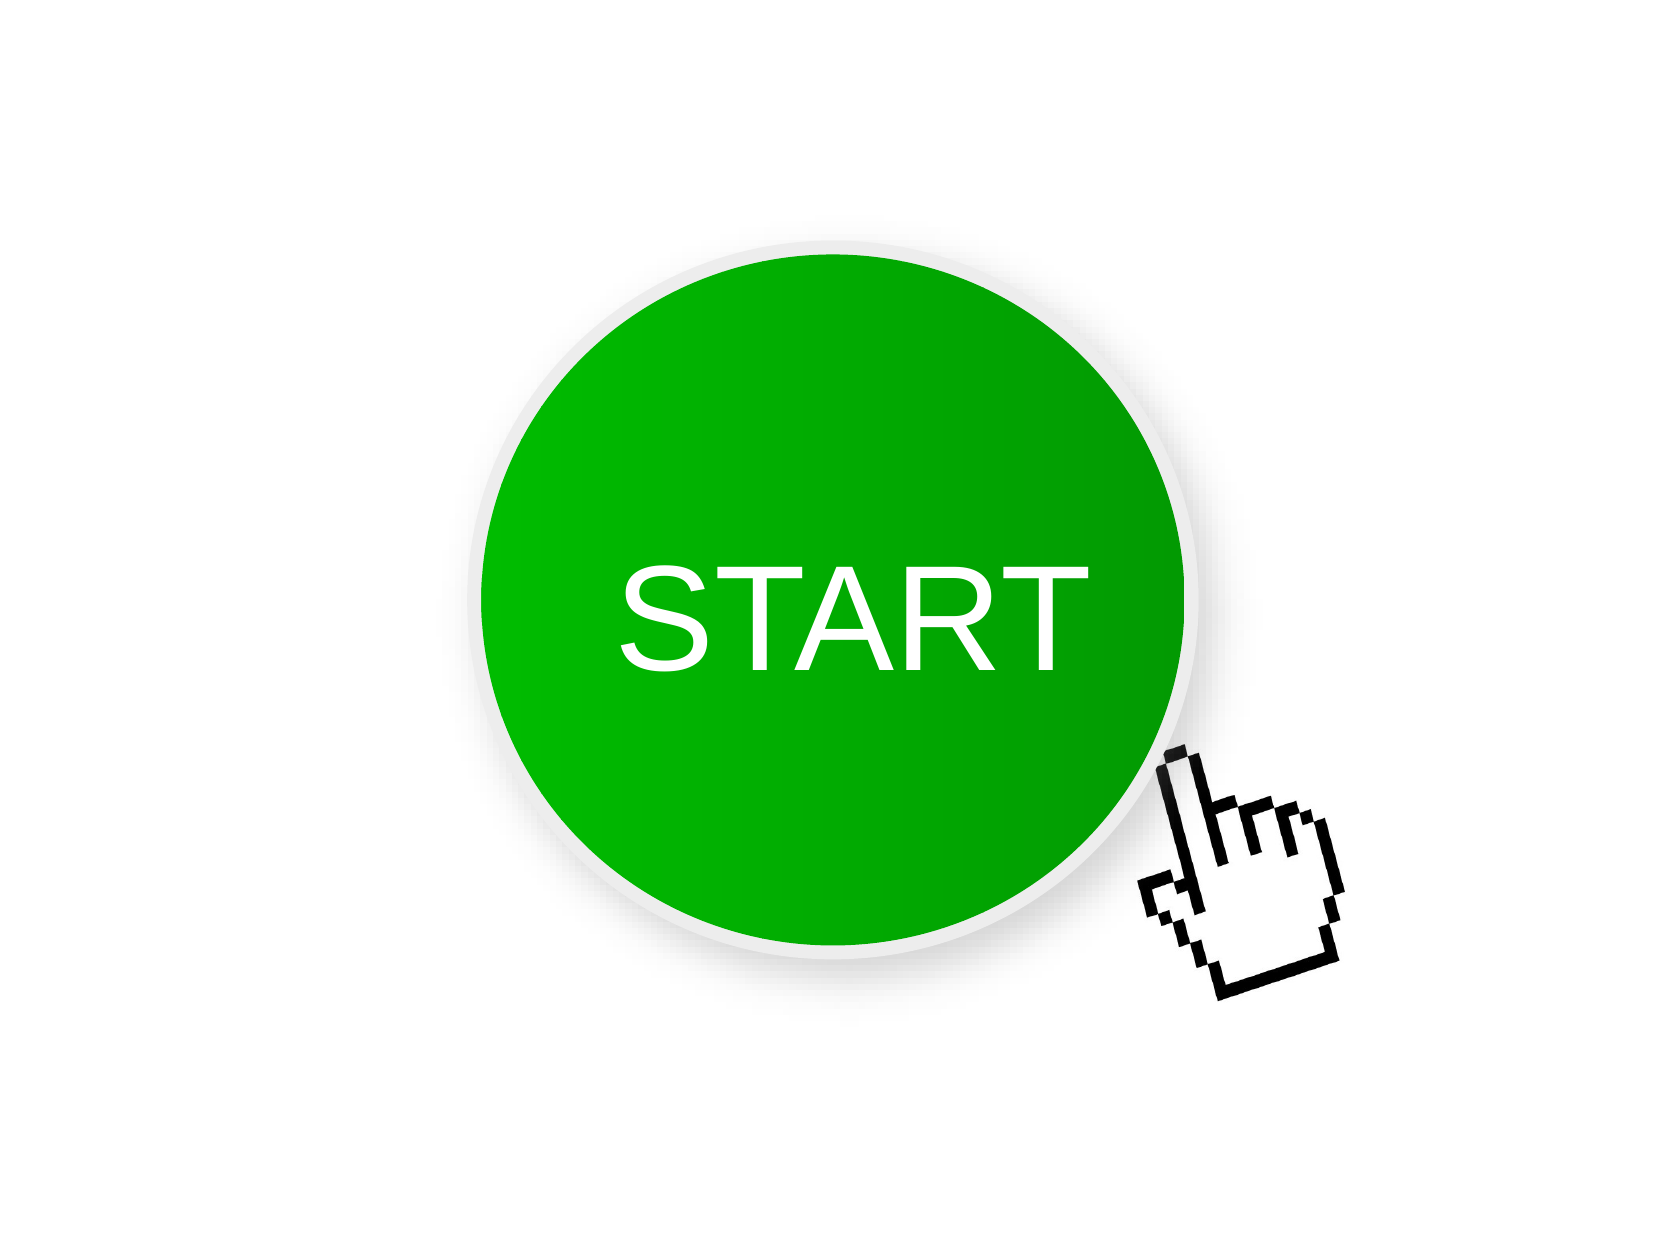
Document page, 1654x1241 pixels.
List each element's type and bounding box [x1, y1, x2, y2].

picture [428, 211, 1412, 1063]
